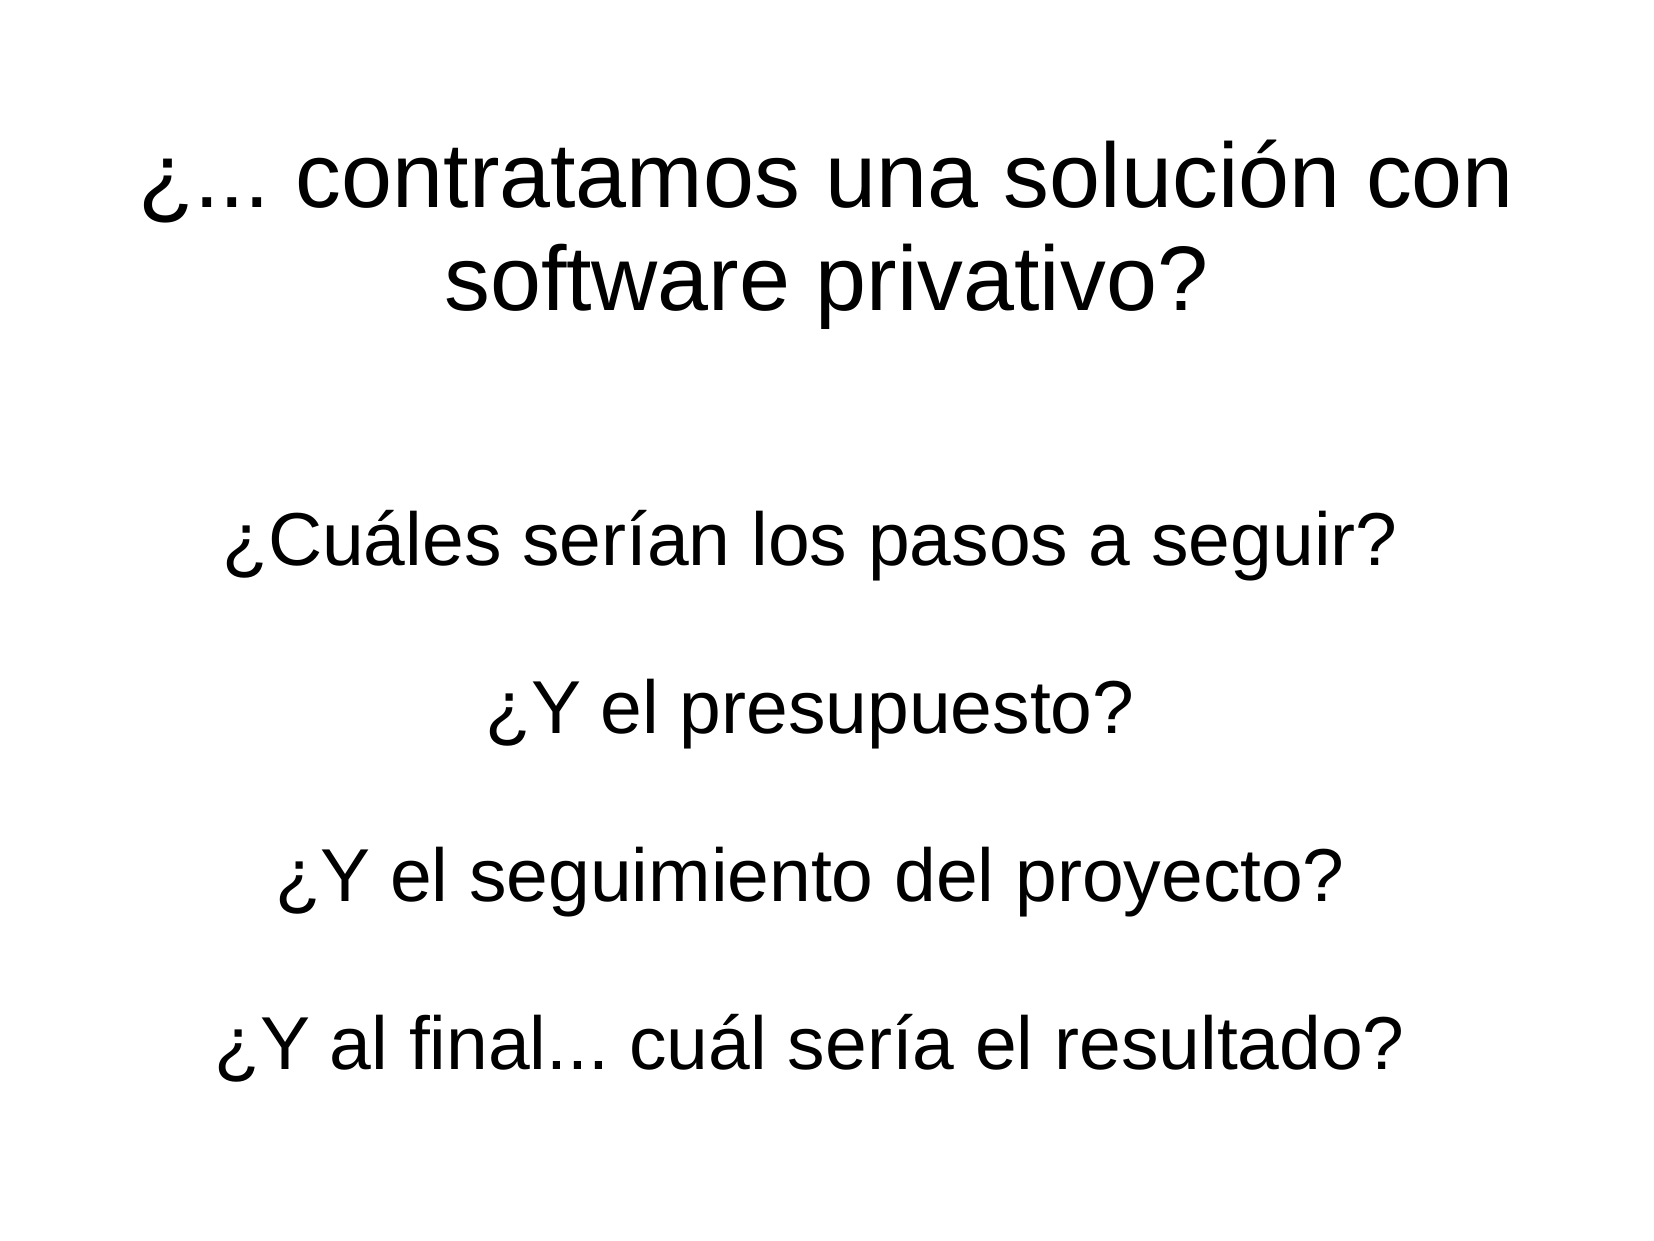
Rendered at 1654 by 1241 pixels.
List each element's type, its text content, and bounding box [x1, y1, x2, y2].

subtitle ¿Cuáles serían los pasos a seguir? ¿Y el presupuesto? ¿Y el seguimiento del proyecto? ¿Y al final... cuál sería el resultado? [82, 389, 1538, 1110]
title ¿... contratamos una solución con software privativo? [82, 123, 1571, 331]
